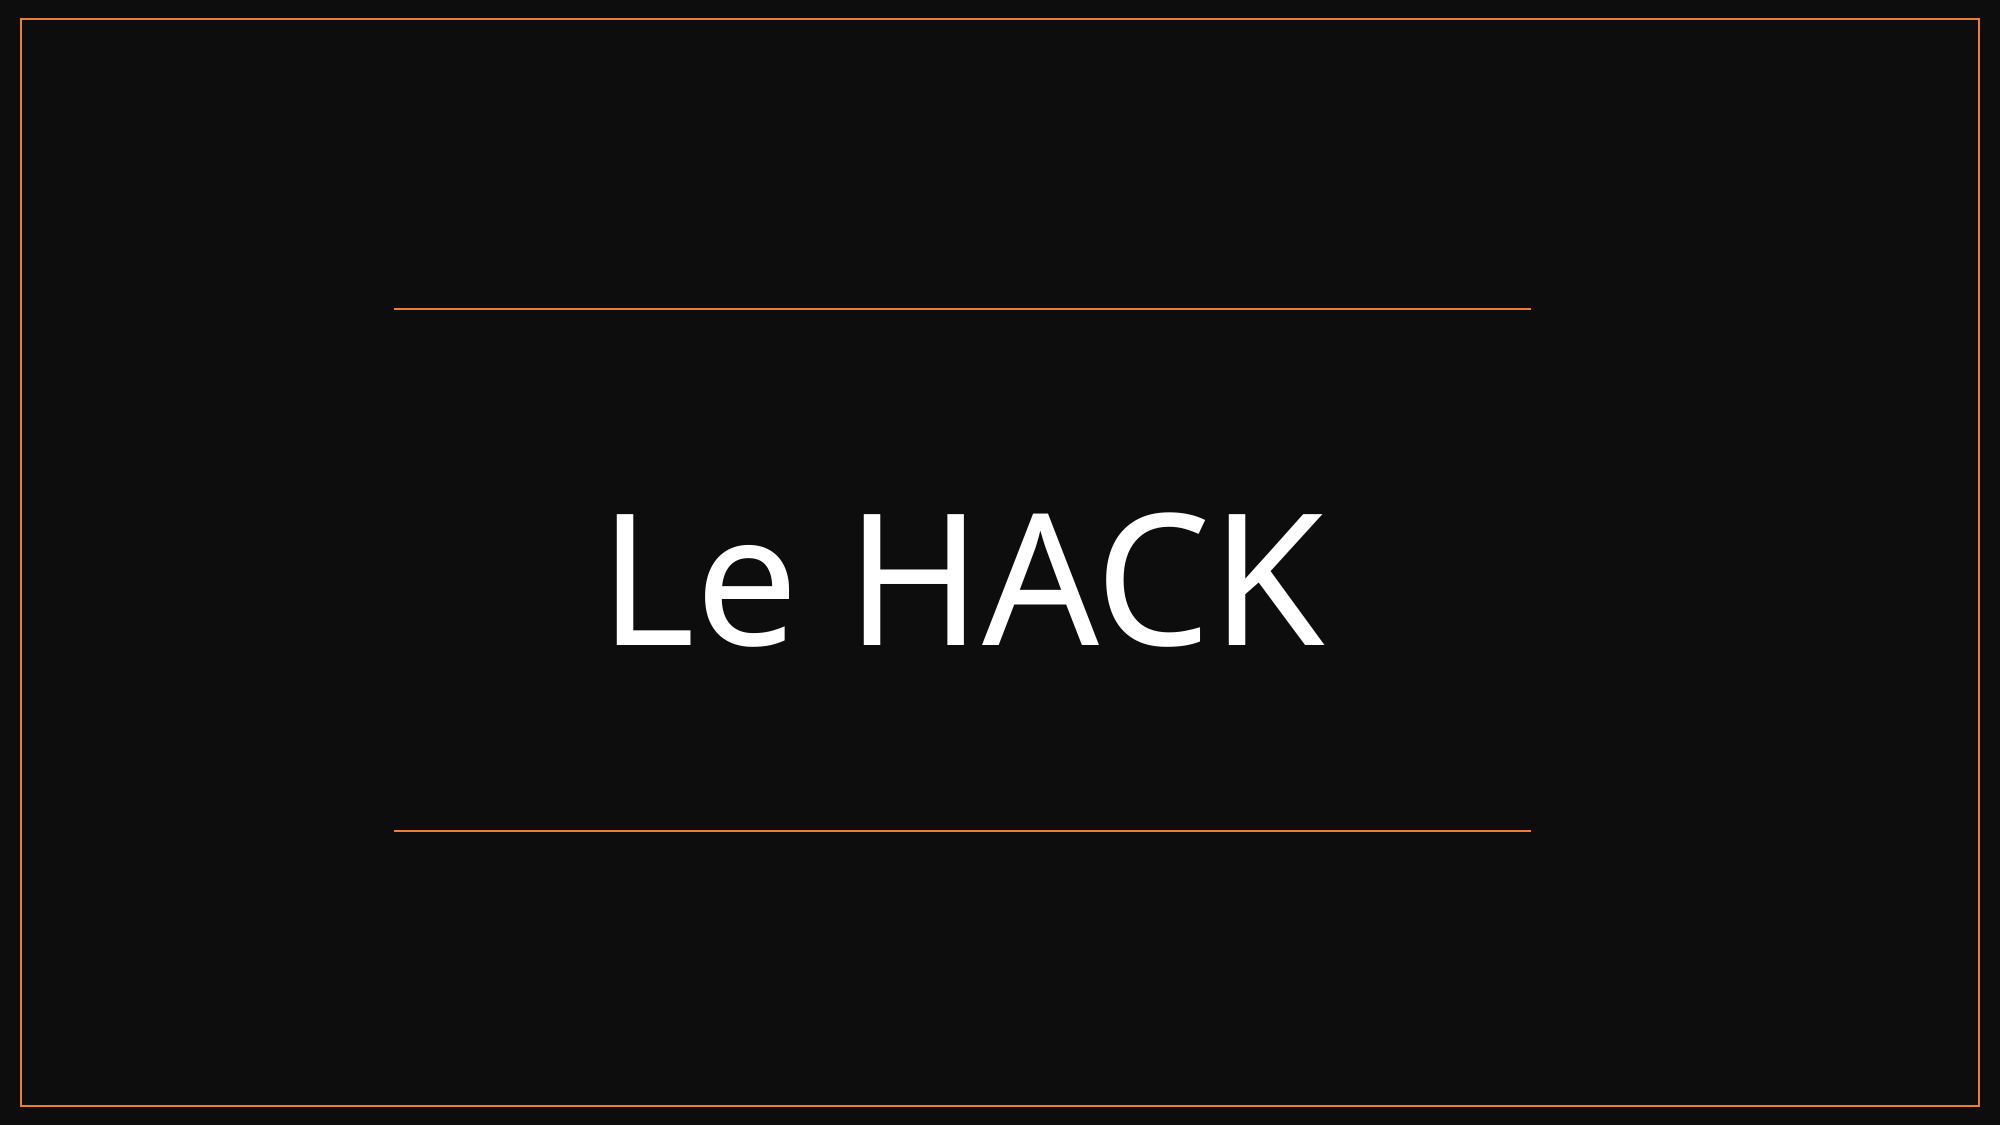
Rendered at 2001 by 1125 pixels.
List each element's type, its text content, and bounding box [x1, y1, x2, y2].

text_box Le HACK [393, 340, 1532, 832]
text_box [0, 0, 2000, 1125]
